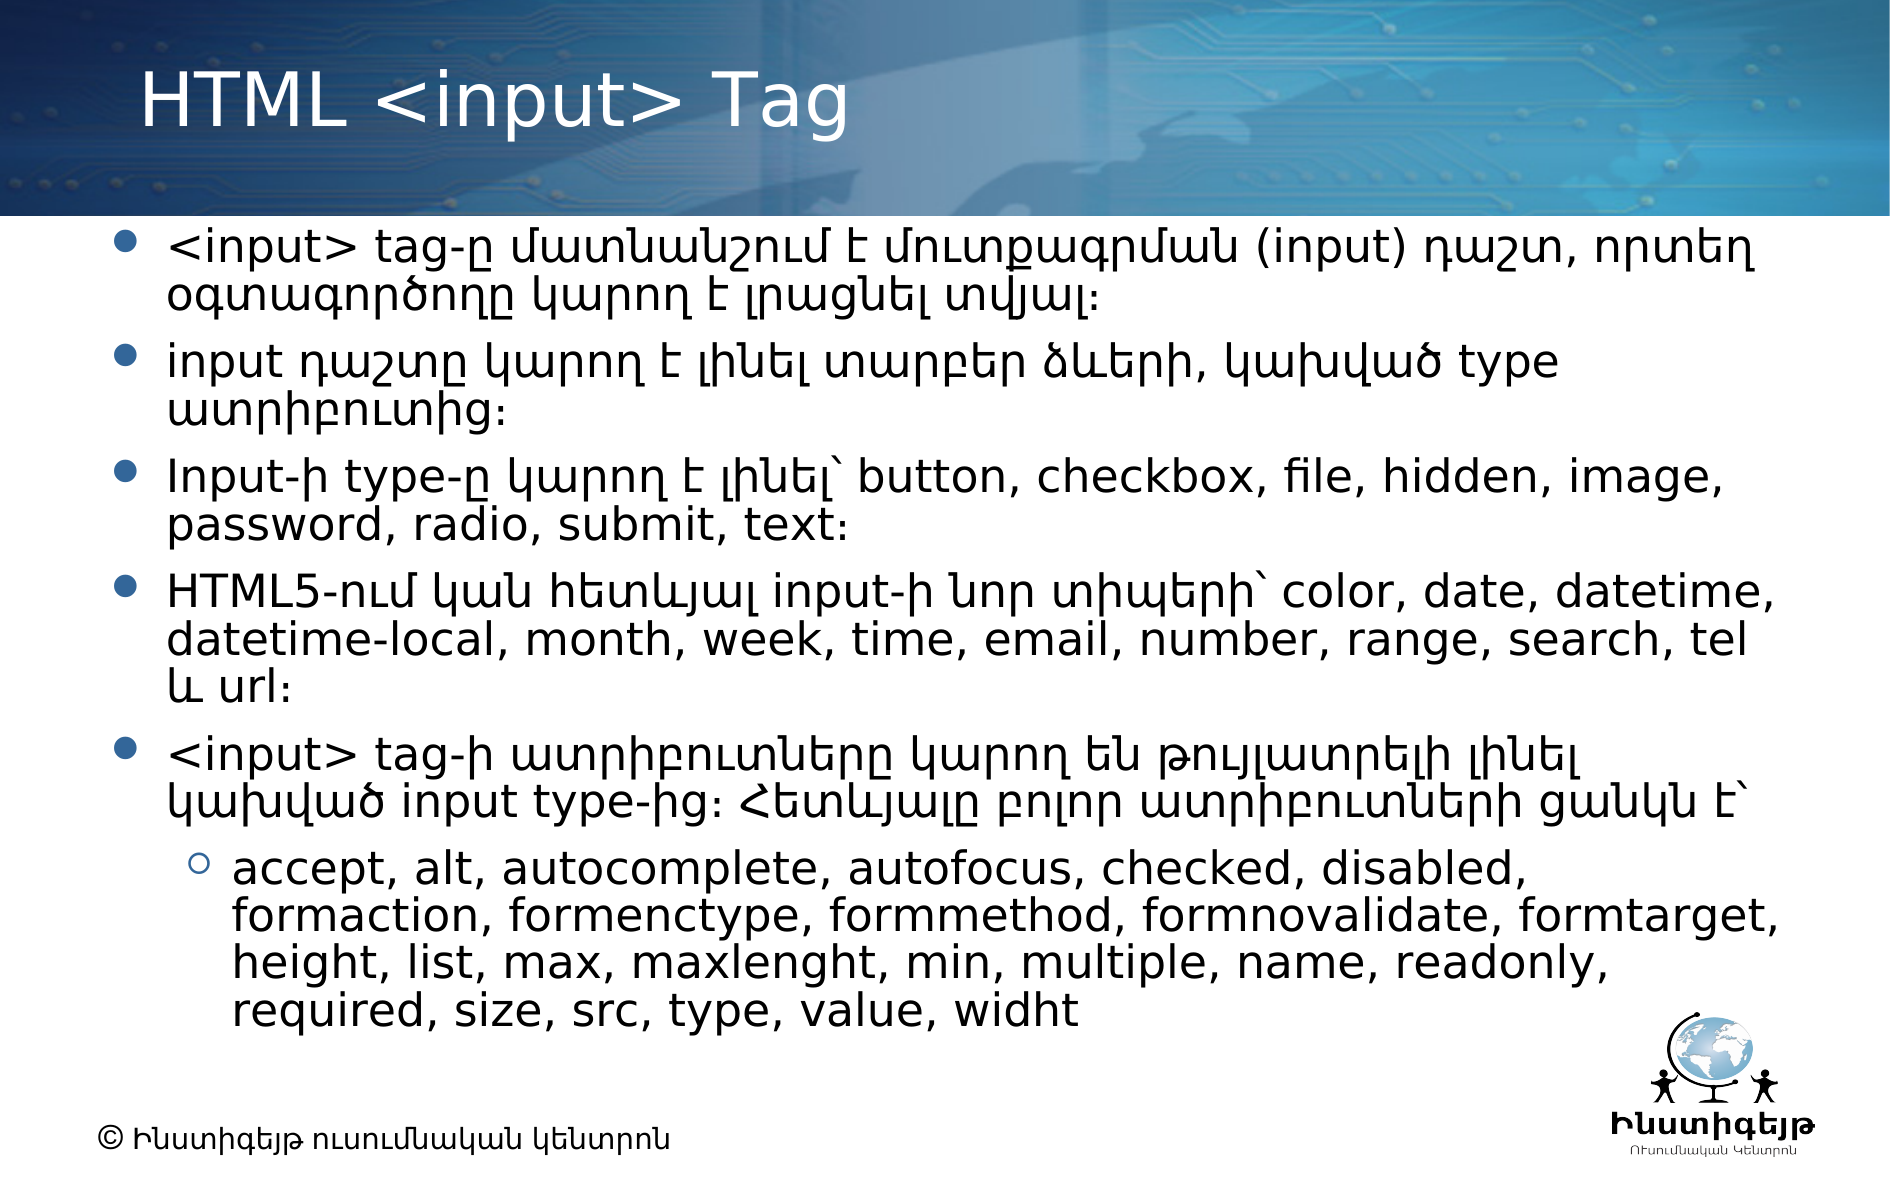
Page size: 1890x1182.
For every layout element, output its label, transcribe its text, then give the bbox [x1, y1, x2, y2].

picture [1612, 1012, 1815, 1157]
picture [0, 0, 1890, 216]
list <input> tag-ը մատնանշում է մուտքագրման (input) դաշտ, որտեղ օգտագործողը կարող է լրացնել տվյալ։ input դաշտը կարող է լինել տարբեր ձևերի, կախված type ատրիբուտից։ Input-ի type-ը կարող է լինել՝ button, checkbox, file, hidden, image, password, radio, submit, text։ HTML5-ում կան հետևյալ input-ի նոր տիպերի՝ color, date, datetime, datetime-local, month, week, time, email, number, range, search, tel և url։ <input> tag-ի ատրիբուտները կարող են թույլատրելի լինել կախված input type-ից։ Հետևյալը բոլոր ատրիբուտների ցանկն է՝ accept, alt, autocomplete, autofocus, checked, disabled, formaction, formenctype, formmethod, formnovalidate, formtarget, height, list, max, maxlenght, min, multiple, name, readonly, required, size, src, type, value, widht [110, 224, 1801, 256]
